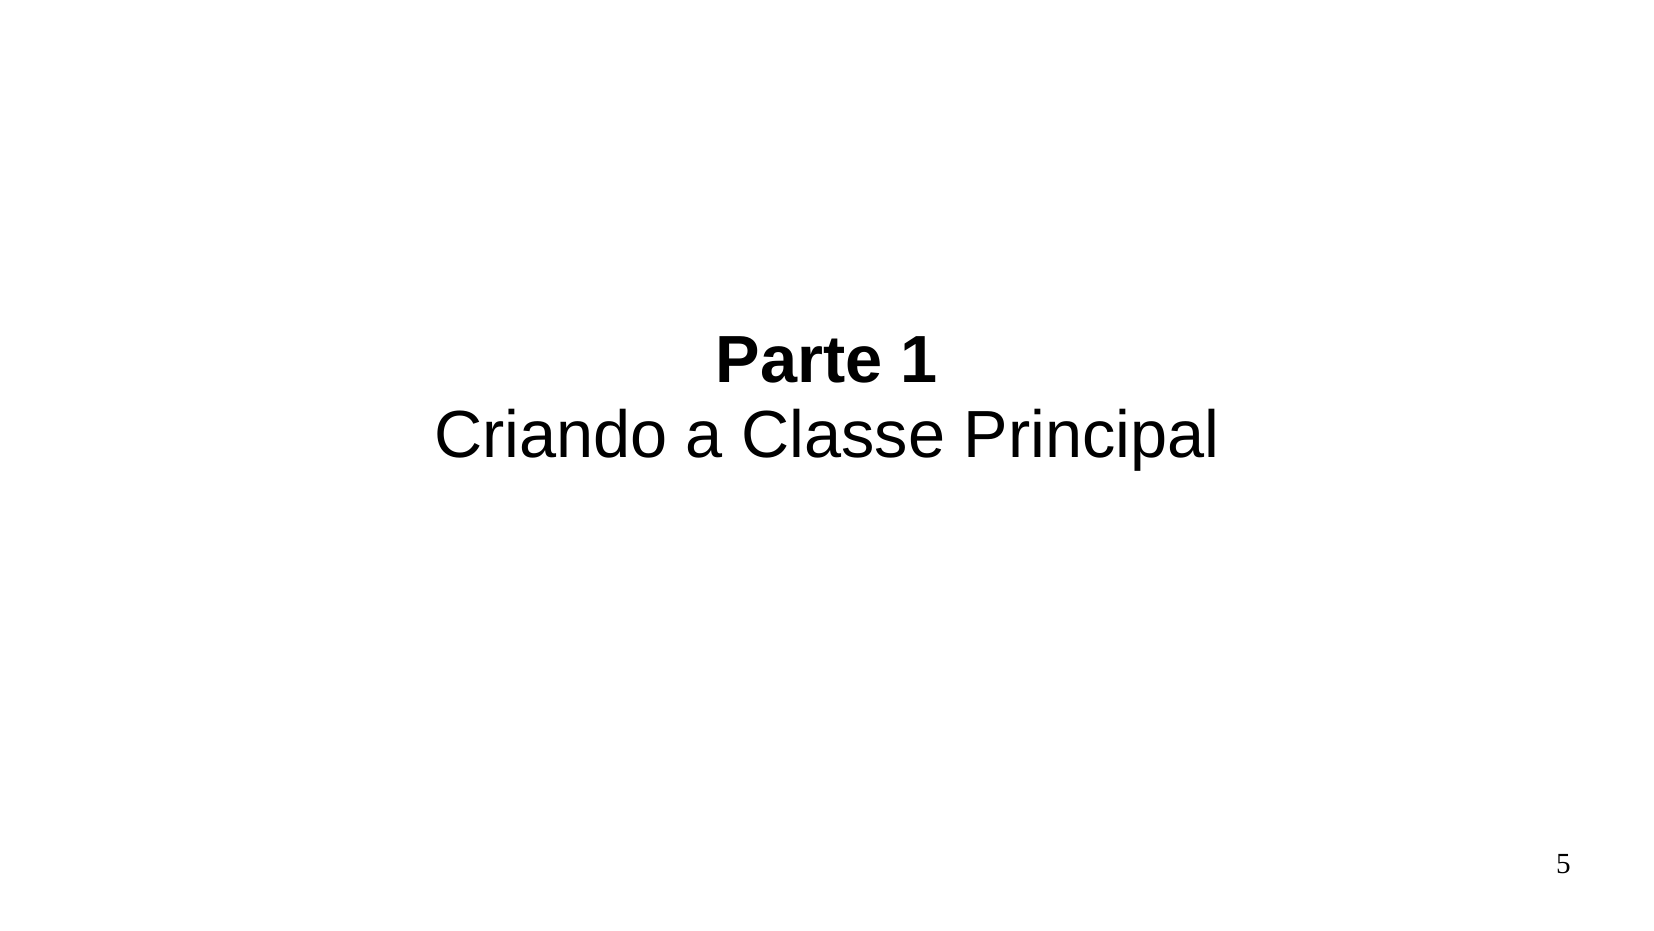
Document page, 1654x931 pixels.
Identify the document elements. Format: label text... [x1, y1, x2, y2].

subtitle Parte 1 Criando a Classe Principal [82, 37, 1571, 757]
